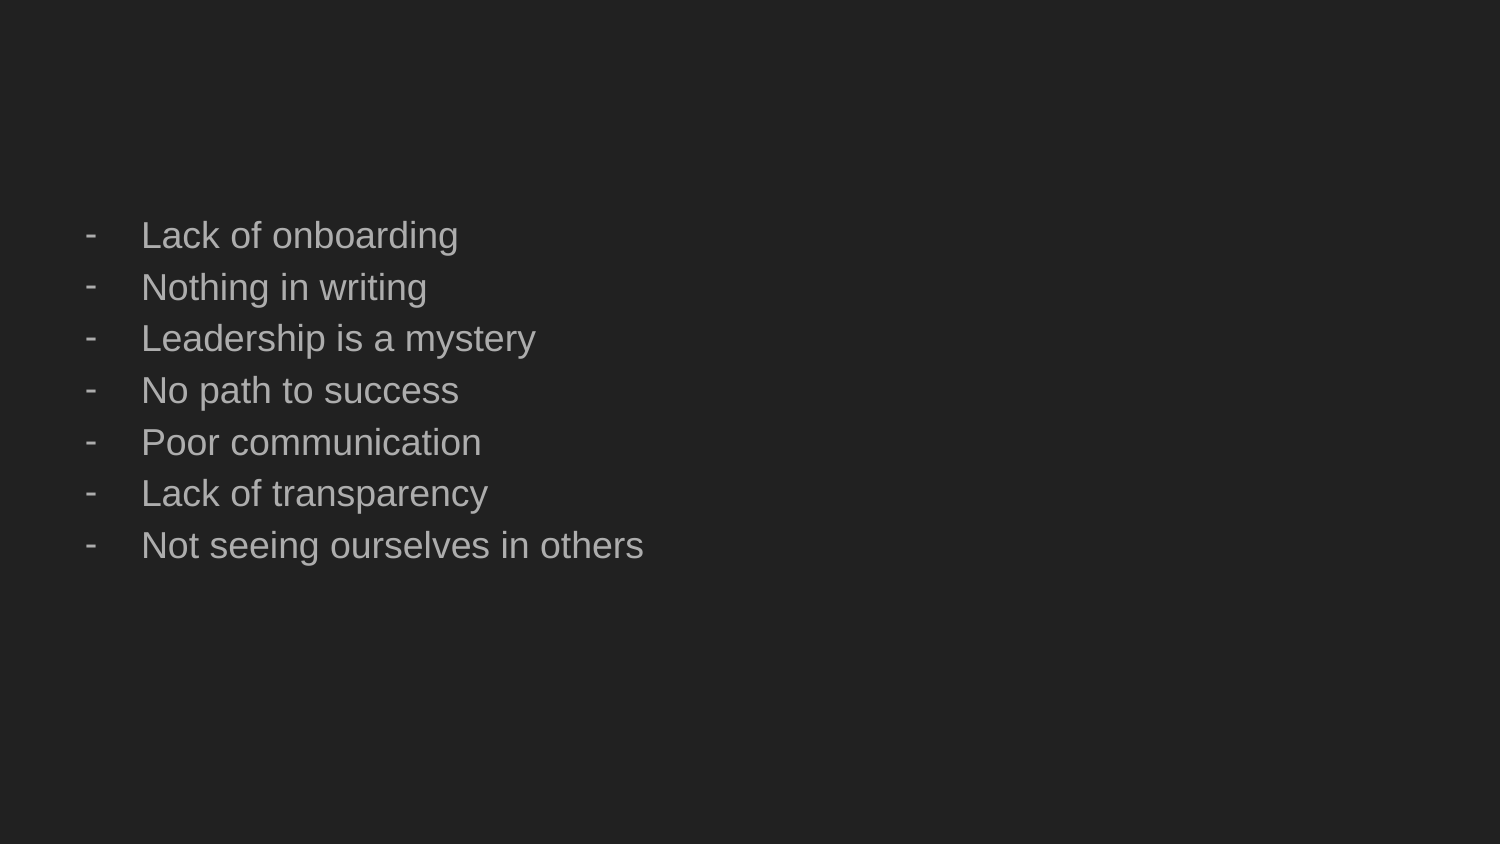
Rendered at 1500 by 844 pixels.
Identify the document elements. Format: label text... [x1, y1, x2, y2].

list Lack of onboarding Nothing in writing Leadership is a mystery No path to success Poor communication Lack of transparency Not seeing ourselves in others [51, 189, 1449, 750]
